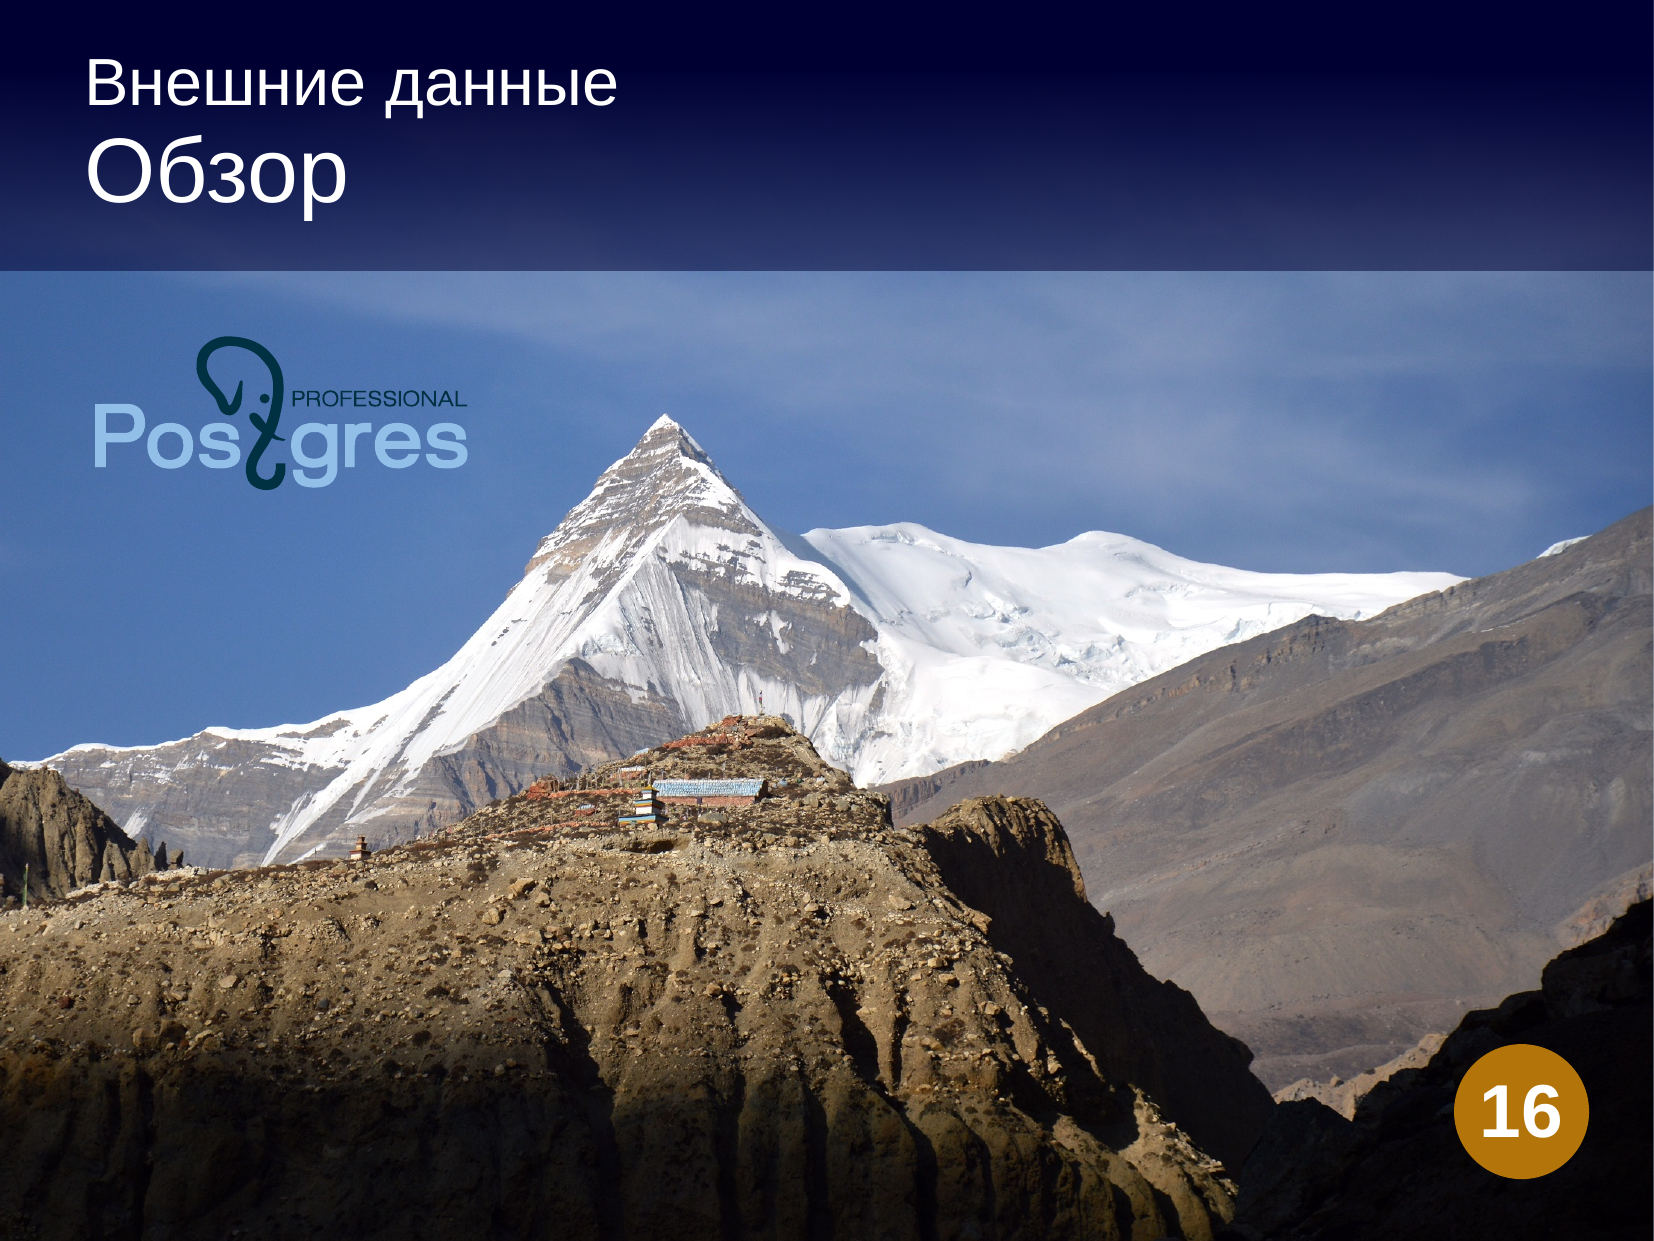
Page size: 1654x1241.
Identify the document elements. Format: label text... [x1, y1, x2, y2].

picture [0, 271, 1654, 1241]
text_box 16 [1454, 1044, 1590, 1180]
title Внешние данные Обзор [84, 44, 1636, 251]
